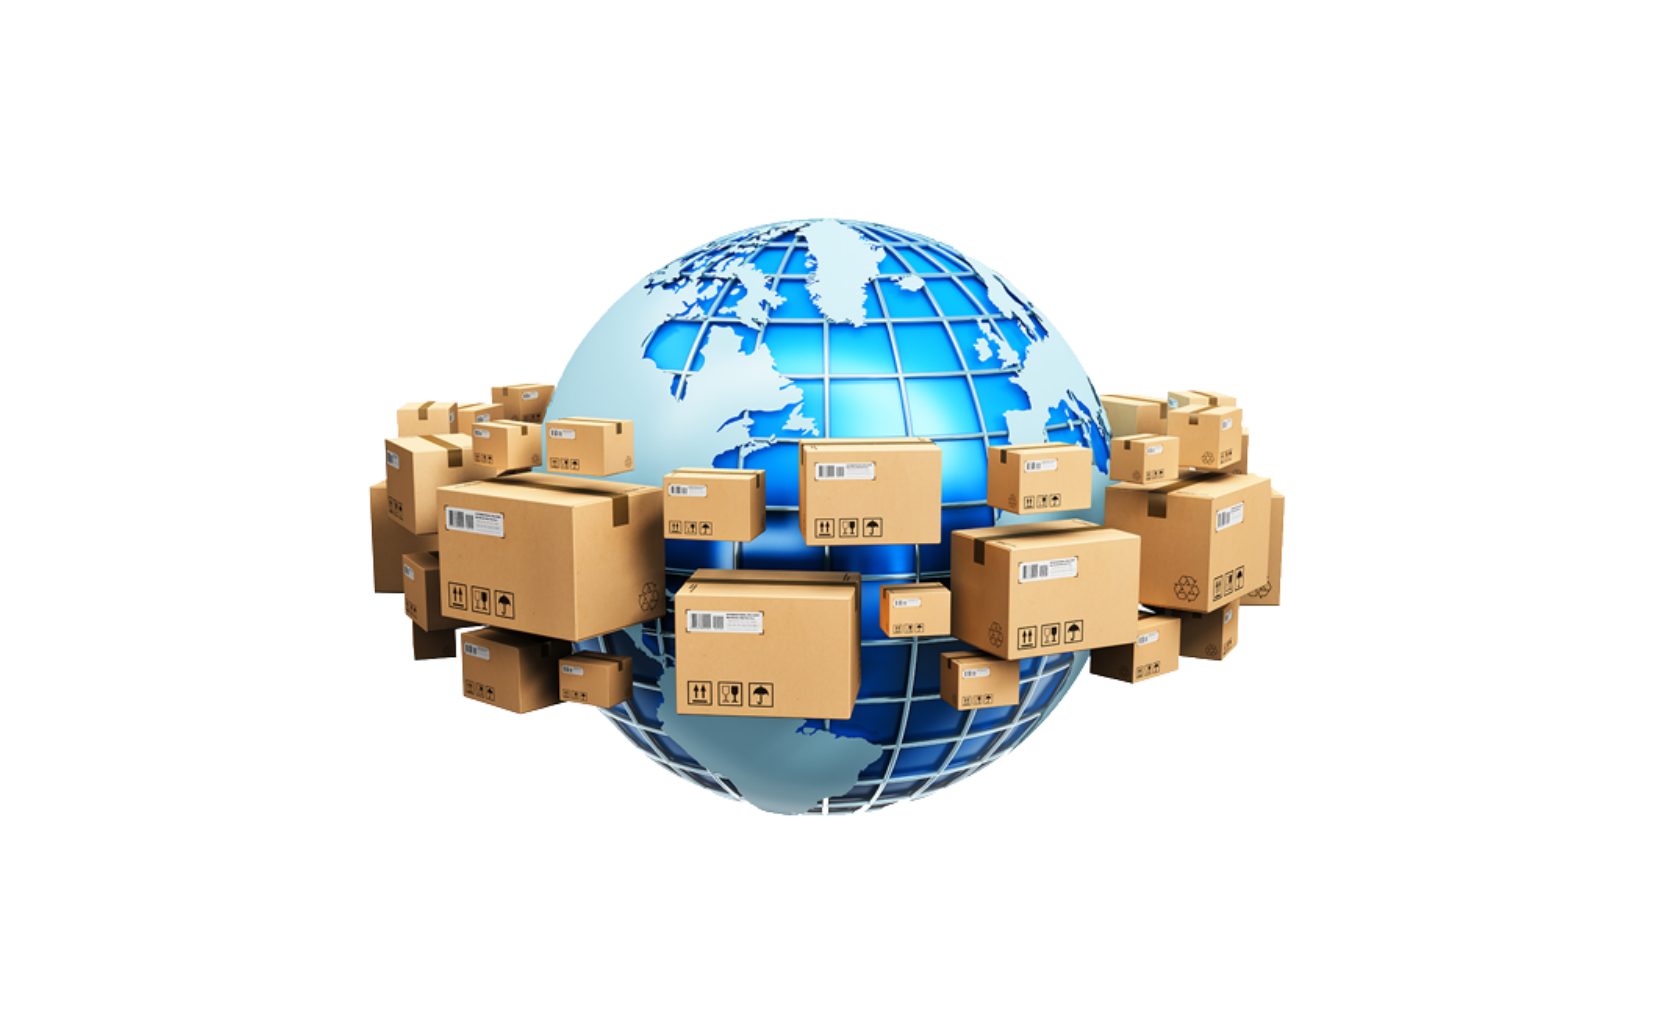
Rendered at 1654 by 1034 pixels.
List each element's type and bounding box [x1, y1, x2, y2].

picture [239, 87, 1415, 947]
